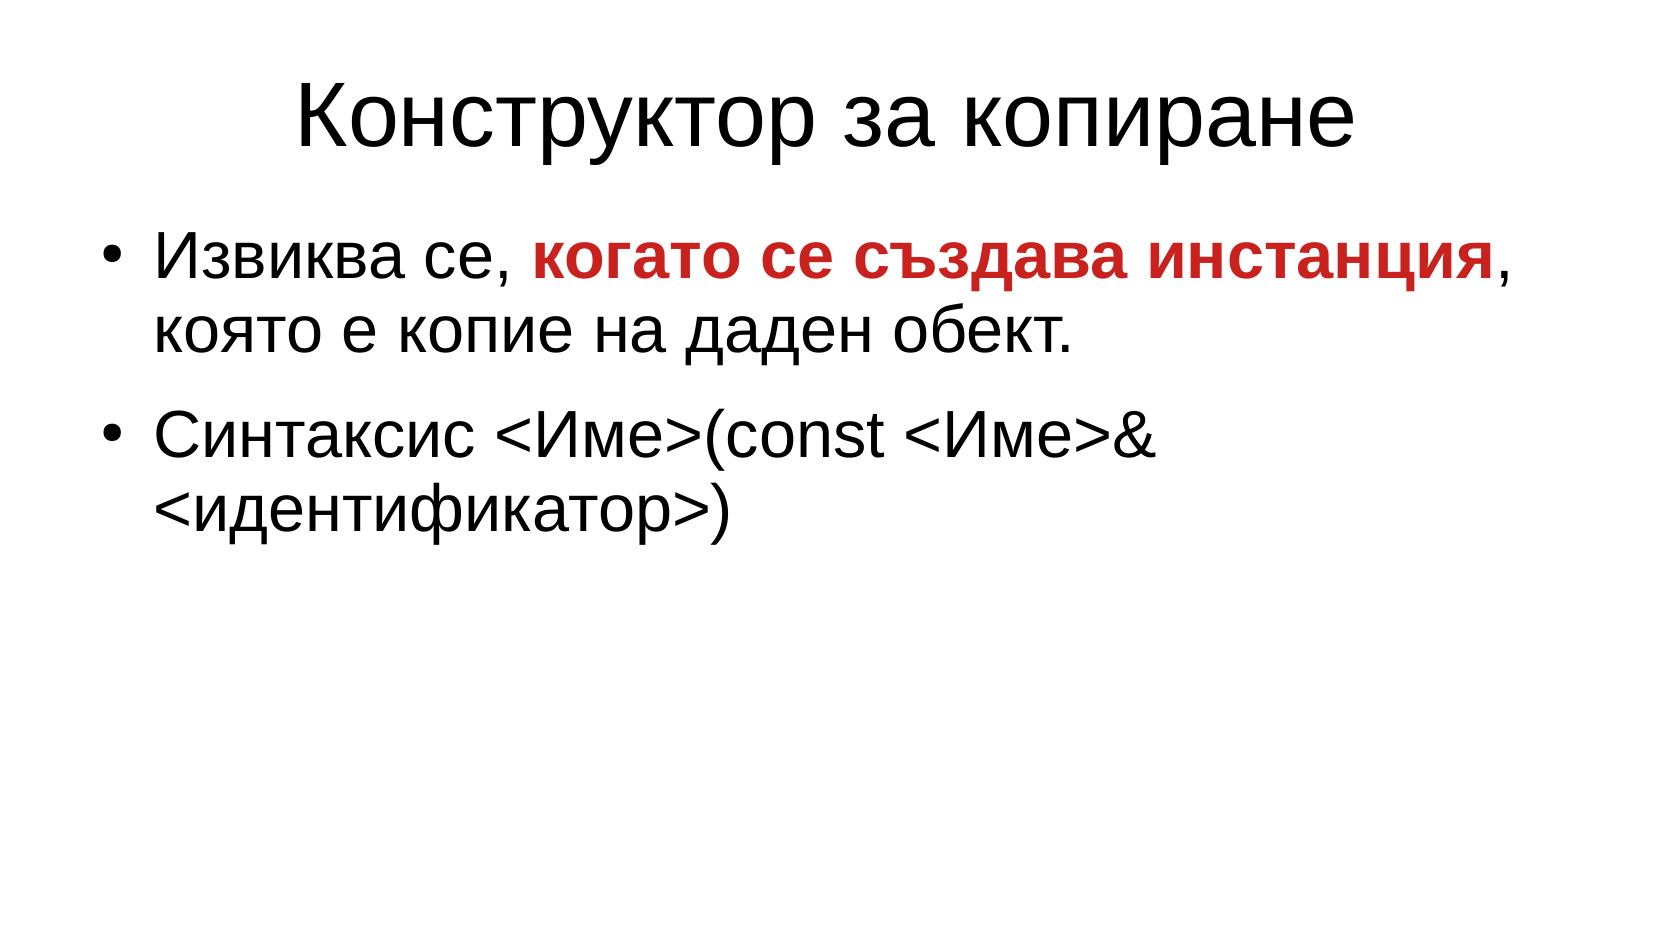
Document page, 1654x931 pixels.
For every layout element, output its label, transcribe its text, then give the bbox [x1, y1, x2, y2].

list Извиква се, когато се създава инстанция, която е копие на даден обект. Синтаксис <Име>(const <Име>& <идентификатор>) [82, 217, 1571, 758]
title Конструктор за копиране [82, 37, 1571, 193]
